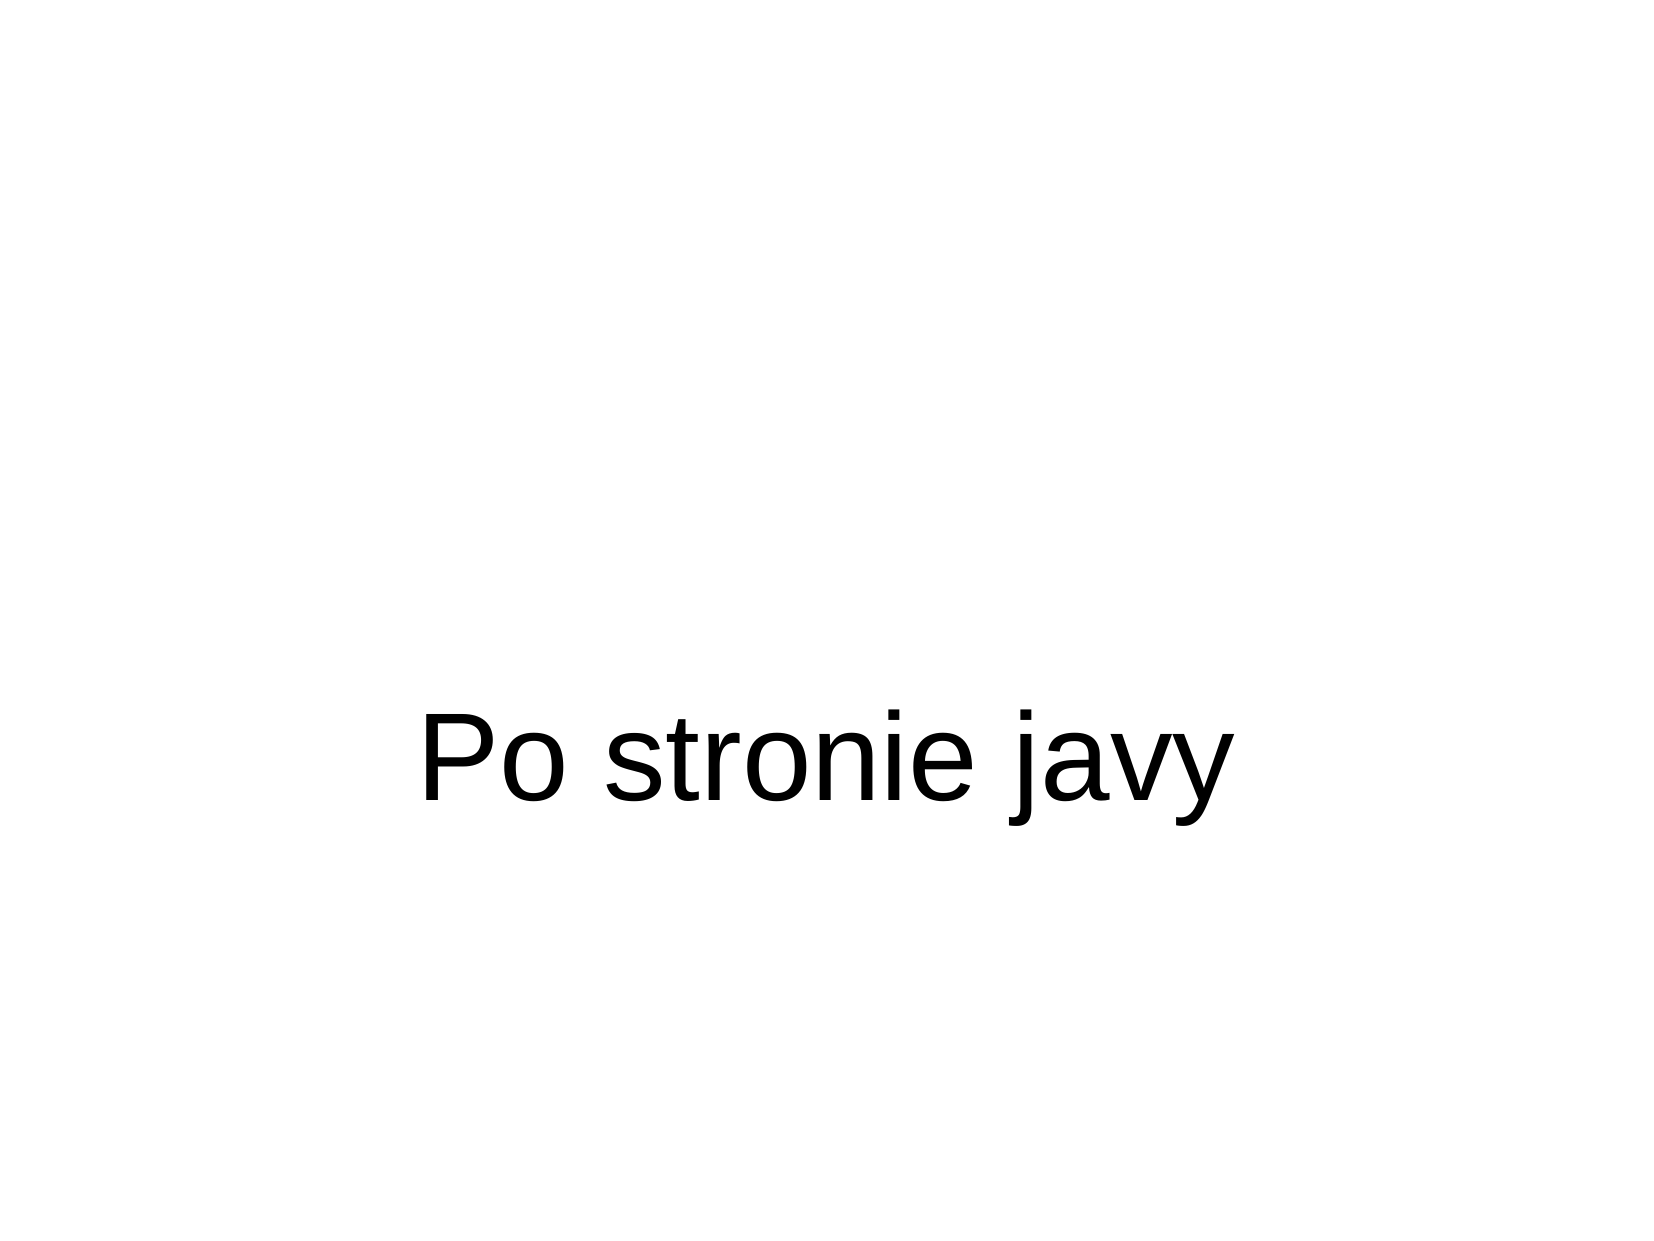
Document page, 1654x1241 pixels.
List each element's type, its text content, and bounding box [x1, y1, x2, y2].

title Po stronie javy [112, 309, 1540, 826]
